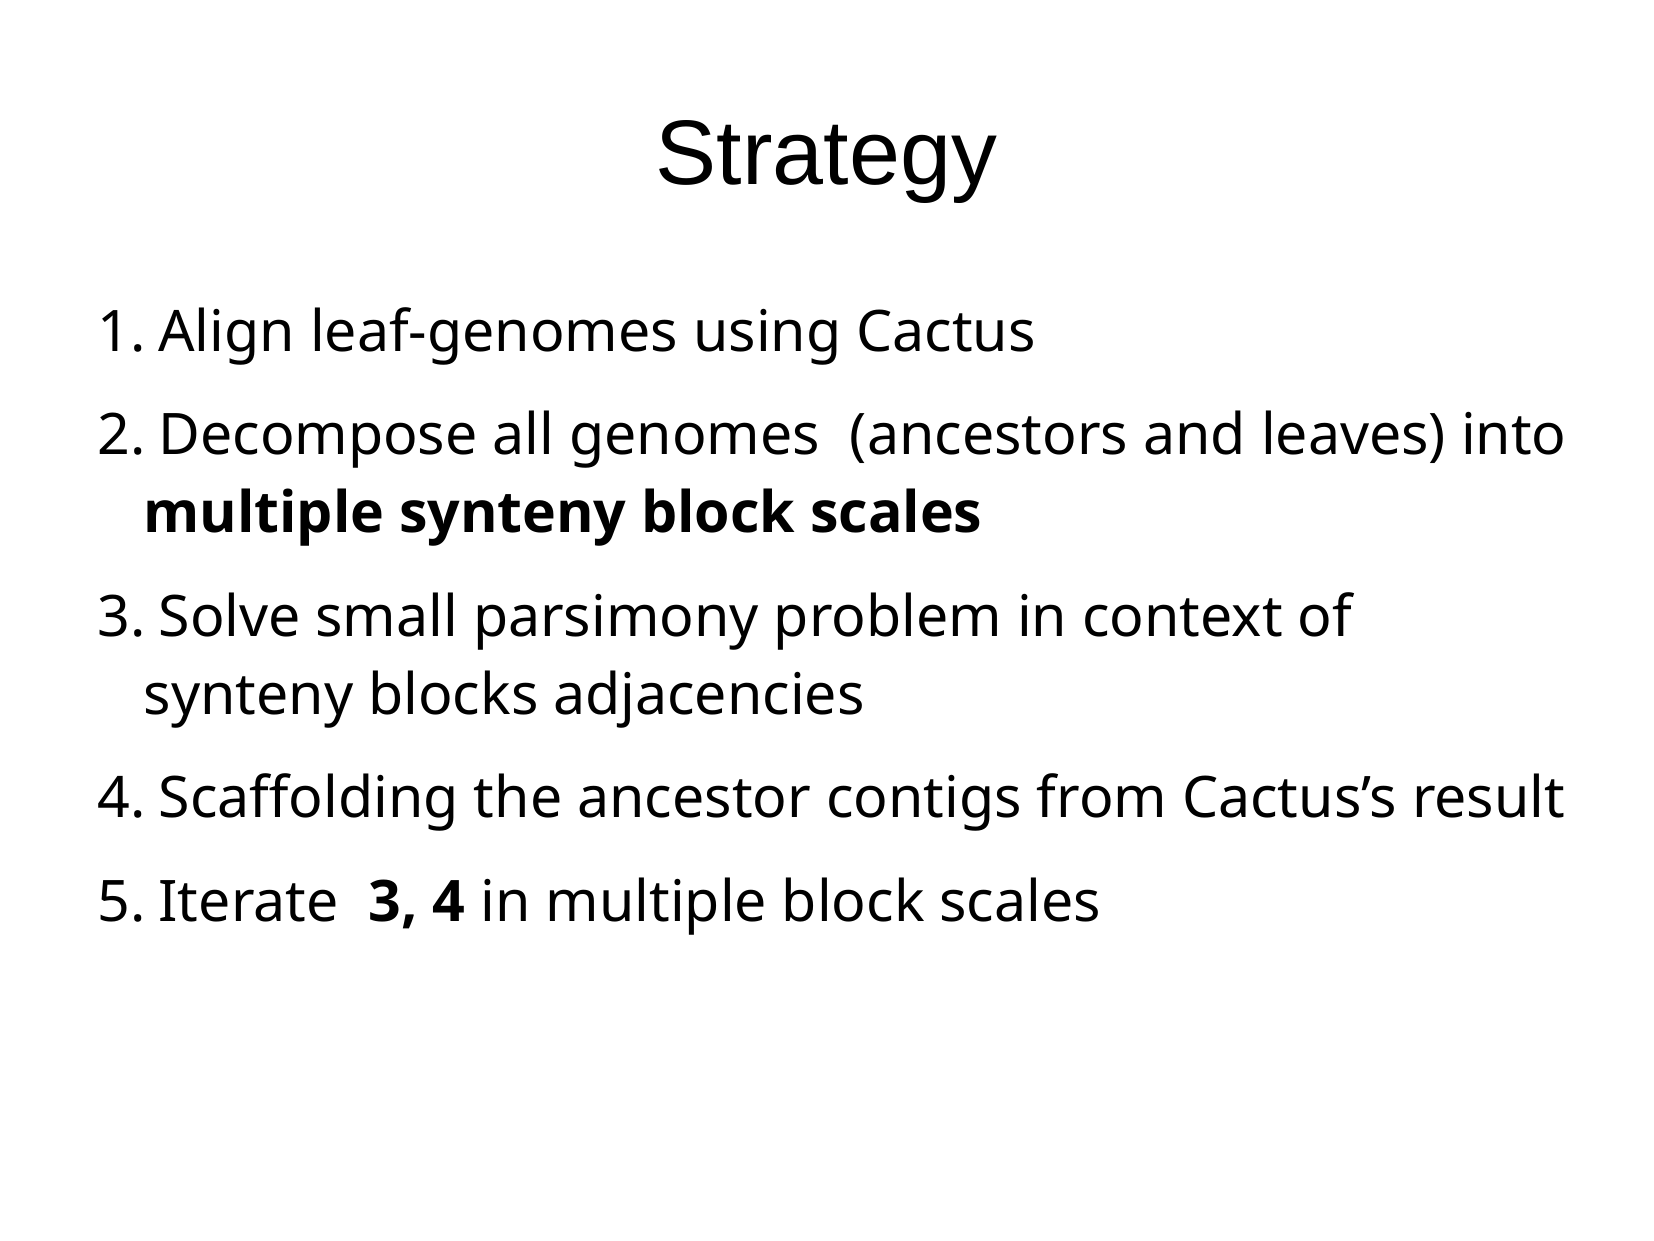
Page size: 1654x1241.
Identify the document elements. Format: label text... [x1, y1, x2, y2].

list Align leaf-genomes using Cactus Decompose all genomes (ancestors and leaves) into multiple synteny block scales Solve small parsimony problem in context of synteny blocks adjacencies Scaffolding the ancestor contigs from Cactus’s result Iterate 3, 4 in multiple block scales [82, 290, 1571, 1010]
title Strategy [82, 49, 1571, 257]
